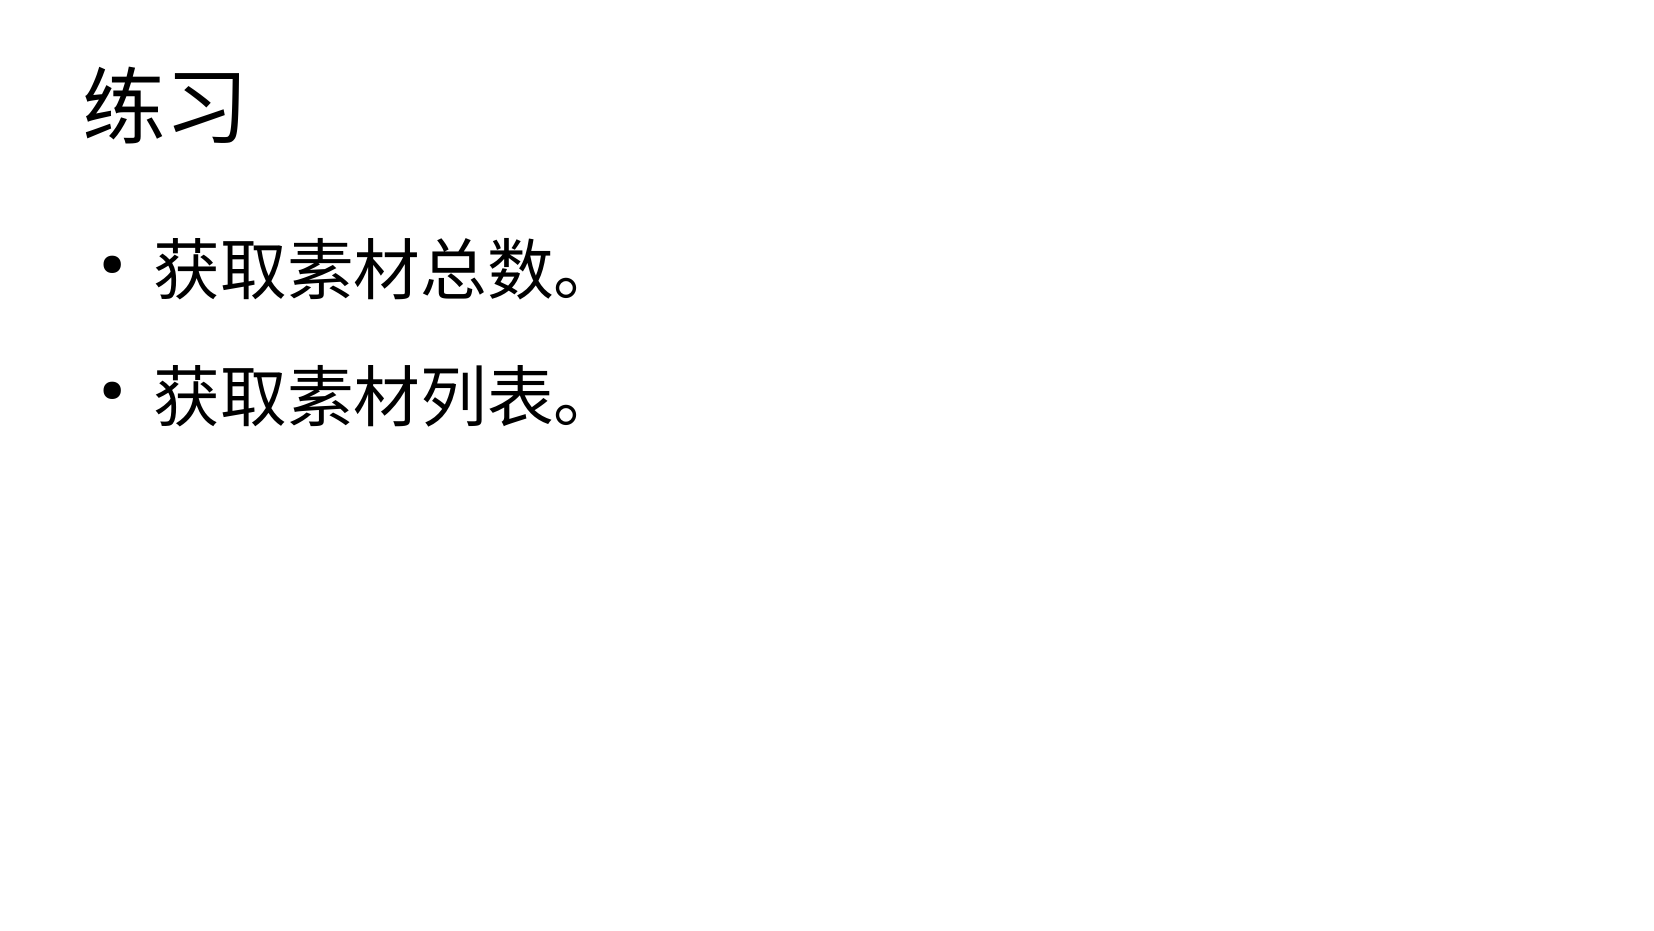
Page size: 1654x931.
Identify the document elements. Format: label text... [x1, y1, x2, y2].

list 获取素材总数。 获取素材列表。 [82, 217, 1571, 758]
title 练习 [82, 37, 1571, 166]
